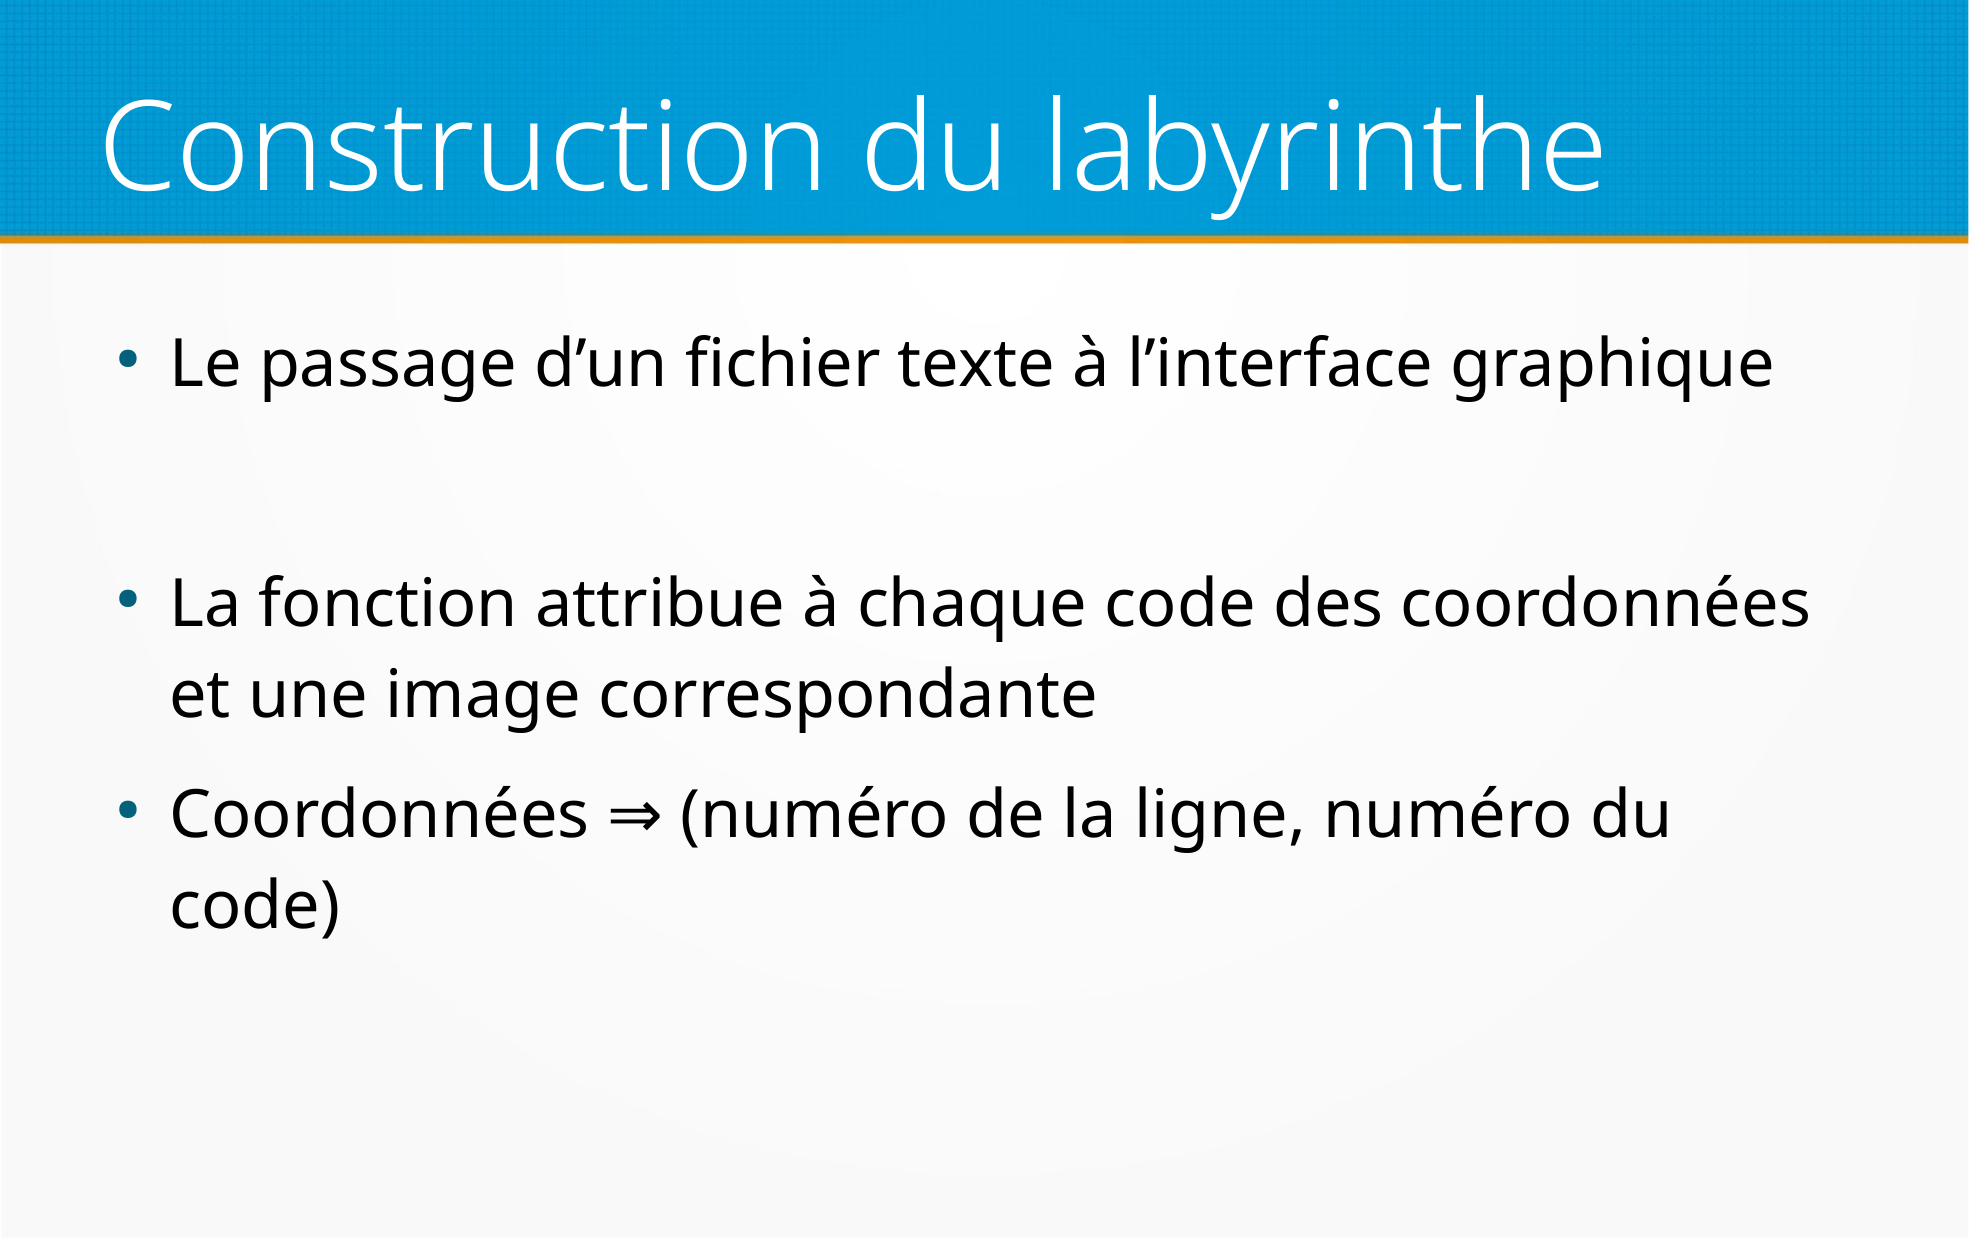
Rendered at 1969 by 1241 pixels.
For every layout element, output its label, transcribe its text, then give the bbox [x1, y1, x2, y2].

title Construction du labyrinthe [98, 19, 1870, 227]
list Le passage d’un fichier texte à l’interface graphique La fonction attribue à chaque code des coordonnées et une image correspondante Coordonnées ⇒ (numéro de la ligne, numéro du code) [98, 315, 1861, 1081]
picture [0, 233, 1969, 1241]
